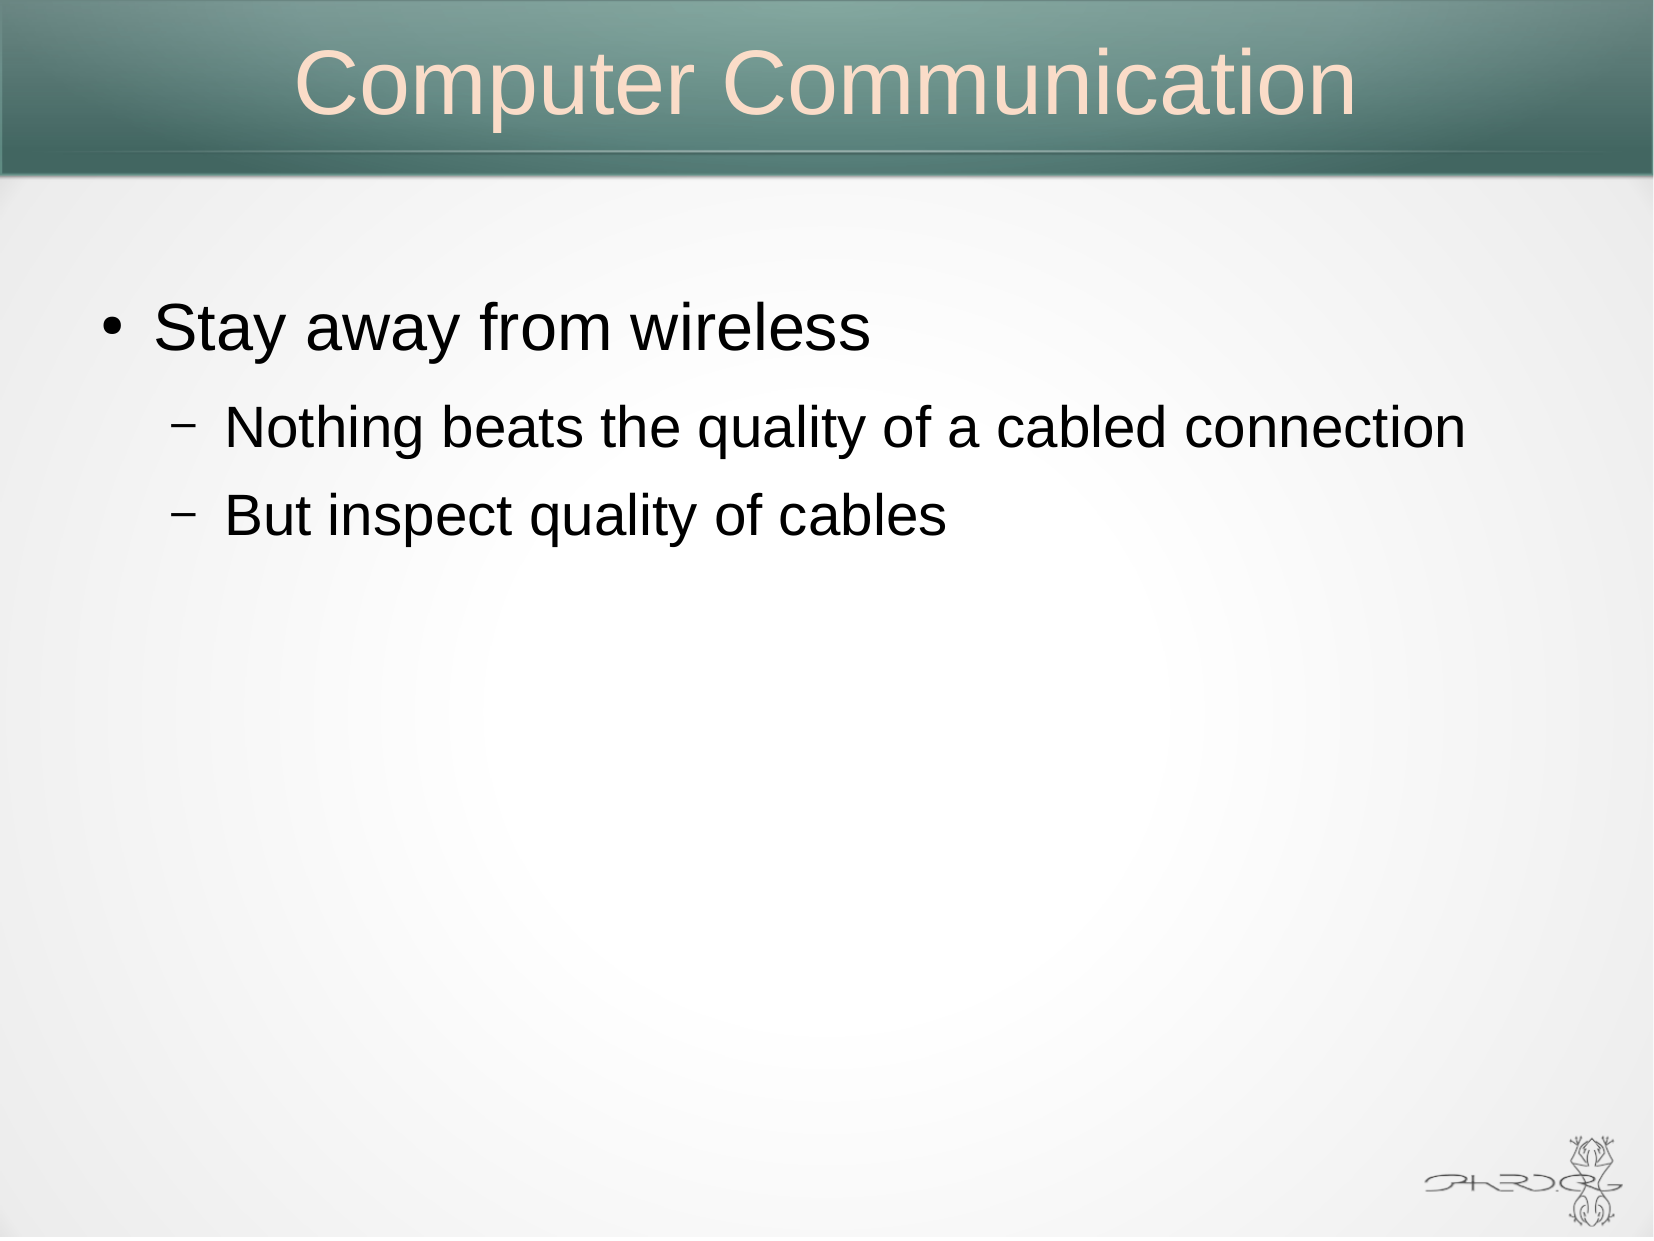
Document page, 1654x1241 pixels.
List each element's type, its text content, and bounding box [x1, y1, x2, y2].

list Stay away from wireless Nothing beats the quality of a cabled connection But inspect quality of cables [82, 290, 1571, 1010]
title Computer Communication [82, 11, 1571, 154]
picture [0, 0, 1654, 1237]
